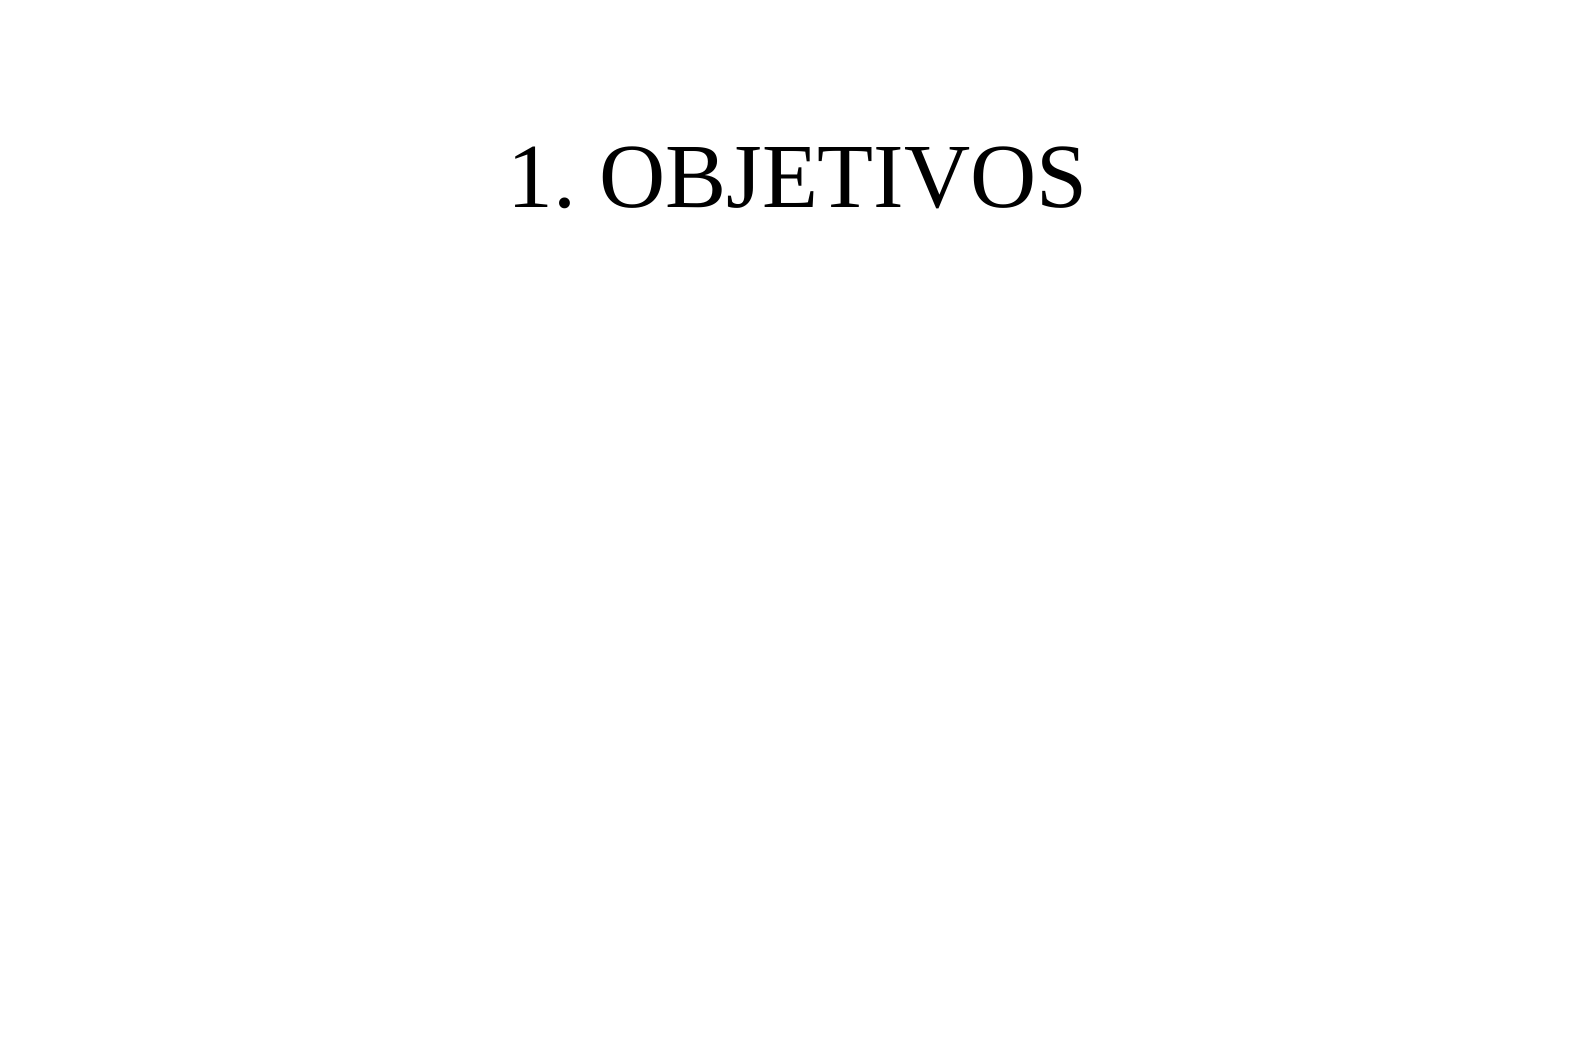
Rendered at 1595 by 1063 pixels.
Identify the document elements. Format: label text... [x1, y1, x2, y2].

title 1. OBJETIVOS [117, 88, 1479, 266]
